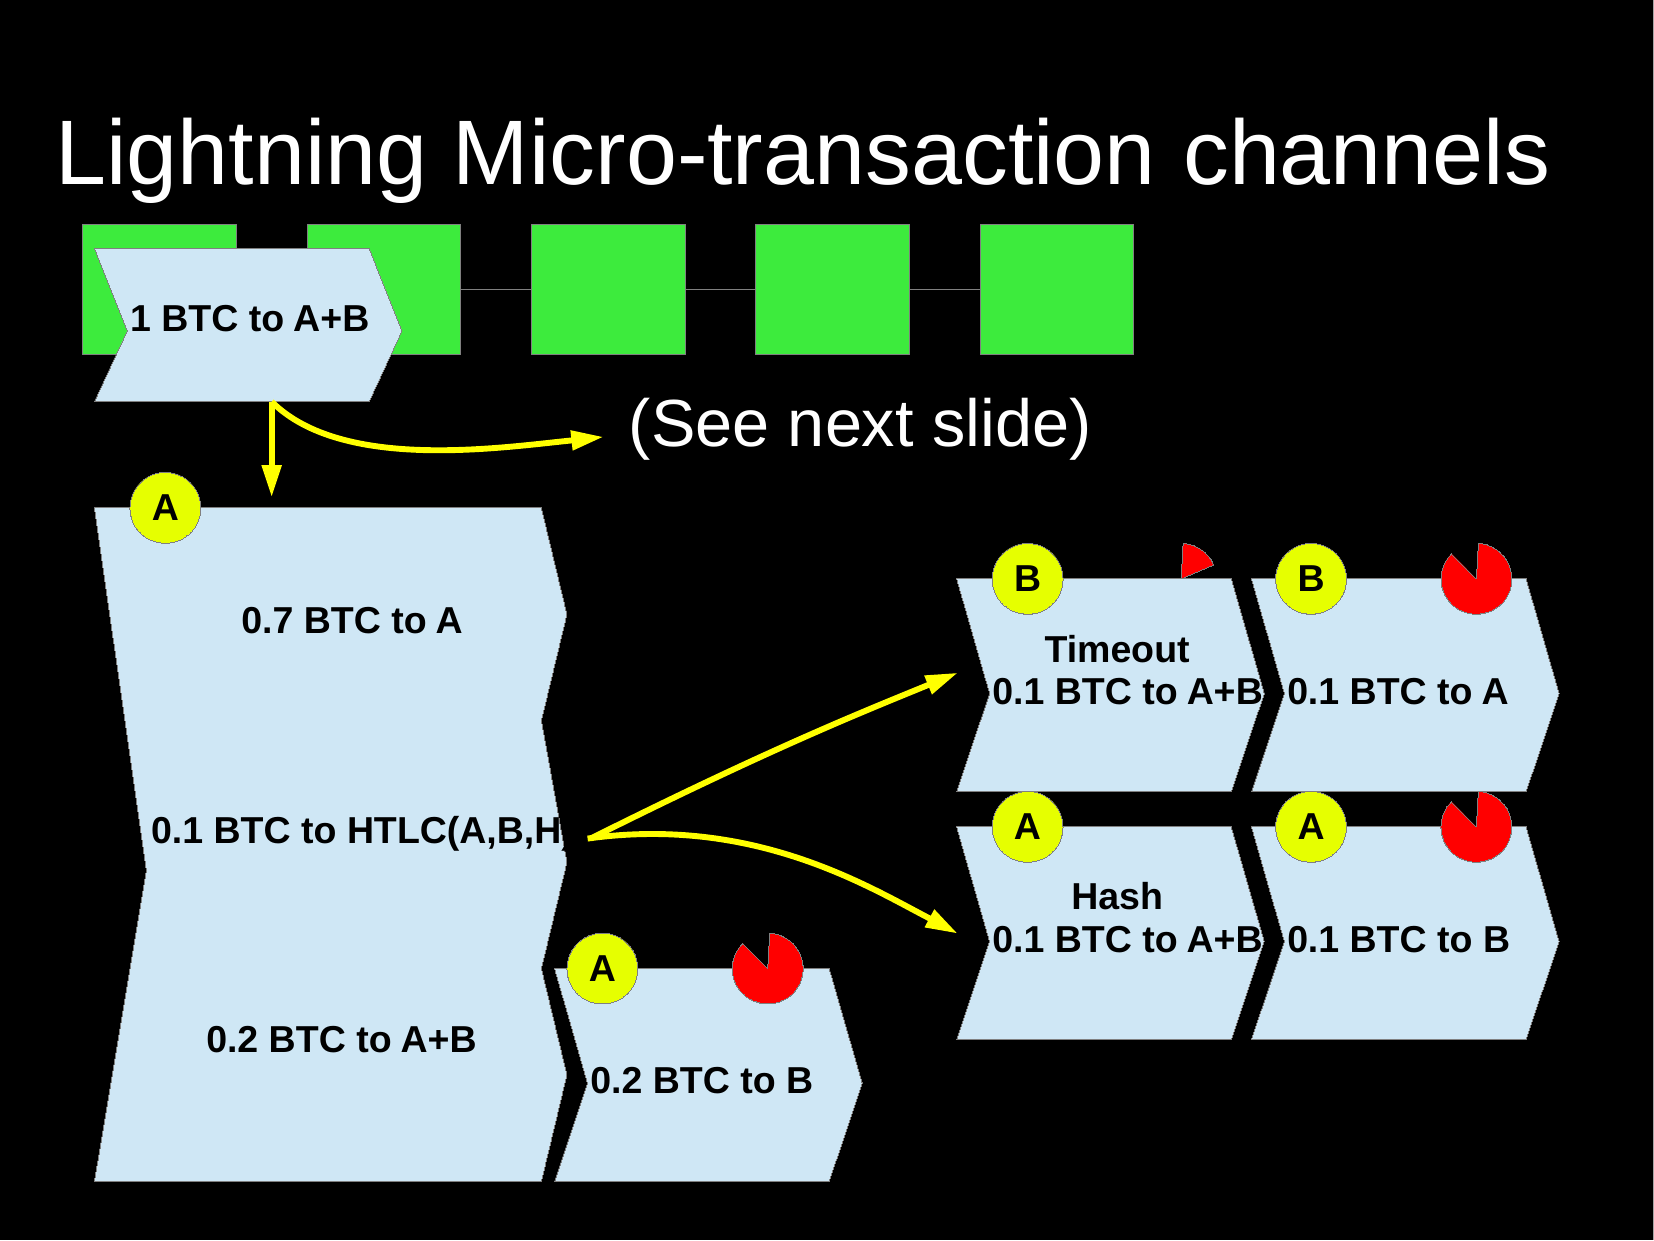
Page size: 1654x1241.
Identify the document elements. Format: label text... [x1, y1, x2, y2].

text_box (See next slide) [614, 379, 1382, 469]
text_box Timeout 0.1 BTC to A+B [956, 578, 1265, 792]
text_box 0.2 BTC to B [554, 968, 863, 1182]
text_box [755, 224, 910, 355]
text_box A [129, 472, 201, 544]
text_box [531, 224, 686, 355]
text_box 0.1 BTC to B [1251, 826, 1560, 1040]
text_box [1441, 543, 1512, 615]
text_box 1 BTC to A+B [94, 248, 402, 402]
text_box A [566, 933, 638, 1004]
text_box B [1275, 543, 1347, 615]
text_box 0.1 BTC to A [1251, 578, 1560, 792]
text_box B [992, 543, 1064, 615]
title Lightning Micro-transaction channels [35, 49, 1571, 257]
text_box 0.7 BTC to A 0.1 BTC to HTLC(A,B,H) 0.2 BTC to A+B [94, 507, 567, 1182]
text_box [980, 224, 1134, 355]
text_box [732, 933, 804, 1004]
text_box A [992, 791, 1064, 863]
text_box Hash 0.1 BTC to A+B [956, 826, 1265, 1040]
text_box A [1275, 791, 1347, 863]
text_box [307, 224, 461, 355]
text_box [1440, 791, 1512, 863]
text_box [82, 224, 237, 355]
text_box [1181, 543, 1214, 579]
